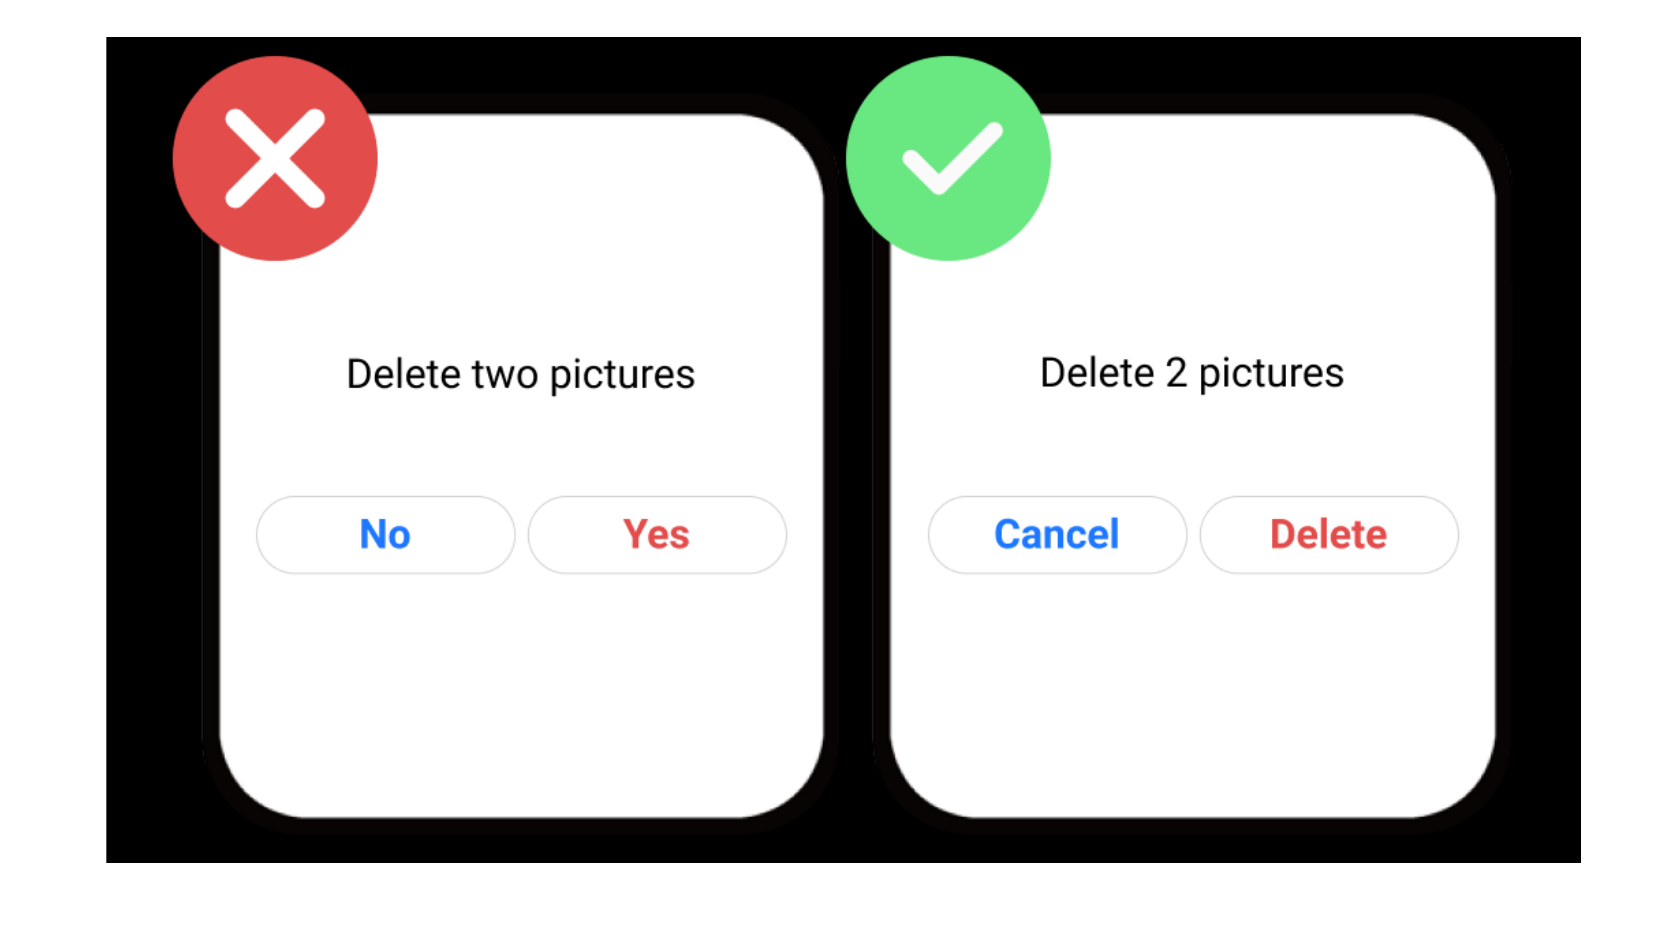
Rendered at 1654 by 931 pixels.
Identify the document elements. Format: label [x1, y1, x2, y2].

picture [106, 37, 1581, 863]
